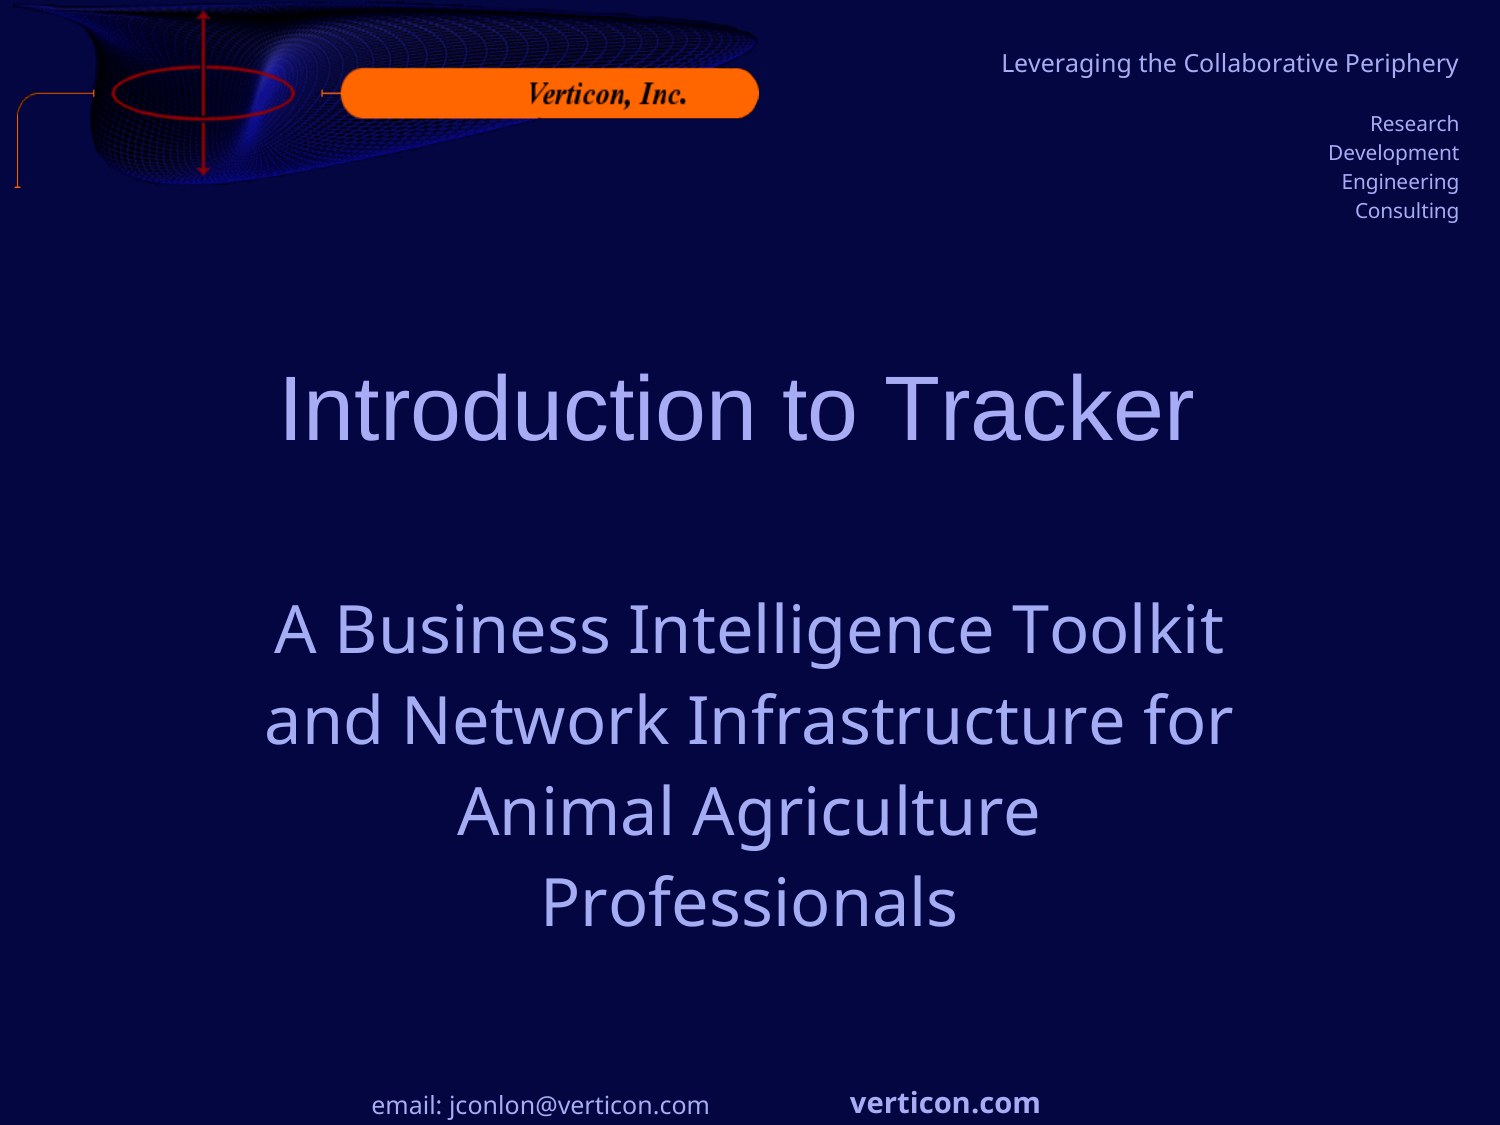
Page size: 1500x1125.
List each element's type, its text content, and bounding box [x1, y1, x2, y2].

subtitle A Business Intelligence Toolkit and Network Infrastructure for Animal Agriculture Professionals [225, 574, 1276, 915]
text_box email: jconlon@verticon.com [356, 1079, 755, 1125]
title Introduction to Tracker [112, 349, 1388, 553]
text_box Leveraging the Collaborative Periphery Research Development Engineering Consulting [712, 38, 1475, 233]
picture [8, 0, 759, 188]
text_box verticon.com [835, 1074, 1079, 1125]
